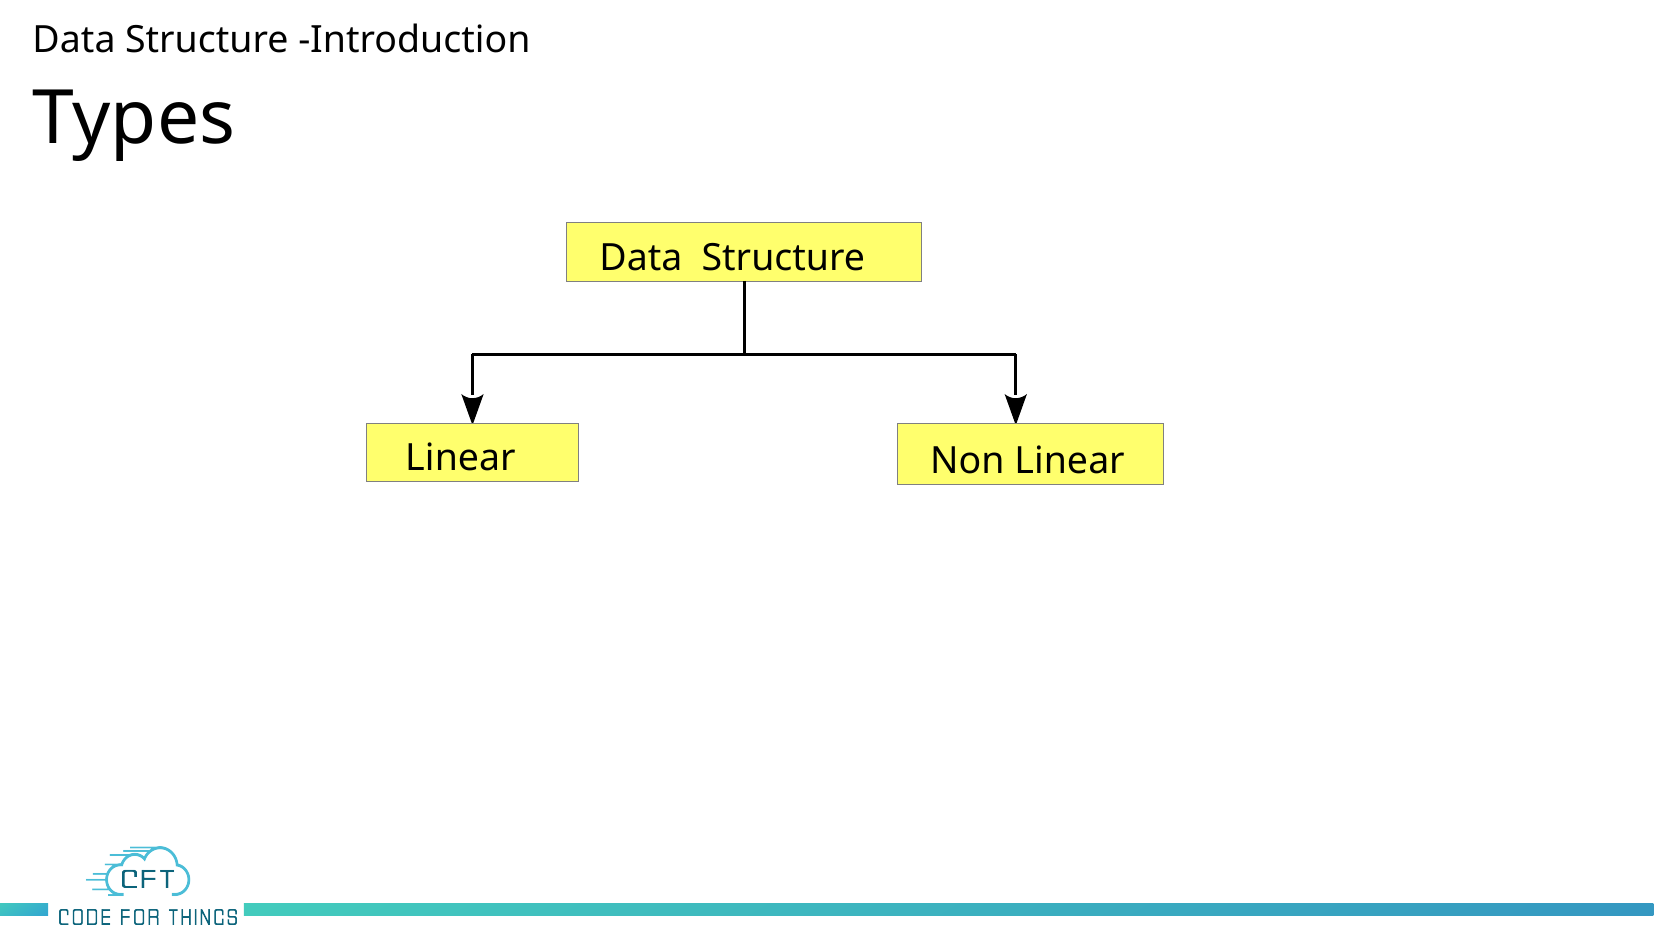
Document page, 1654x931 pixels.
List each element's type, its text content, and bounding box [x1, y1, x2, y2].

title Data Structure -Introduction Types [32, 12, 1184, 166]
text_box Data Structure [584, 222, 916, 281]
text_box [566, 222, 743, 282]
text_box Non Linear [915, 425, 1152, 485]
picture [59, 846, 237, 925]
text_box [570, 423, 579, 482]
text_box [746, 222, 922, 282]
text_box [897, 423, 1164, 485]
text_box [366, 423, 370, 482]
text_box Linear [370, 423, 570, 482]
